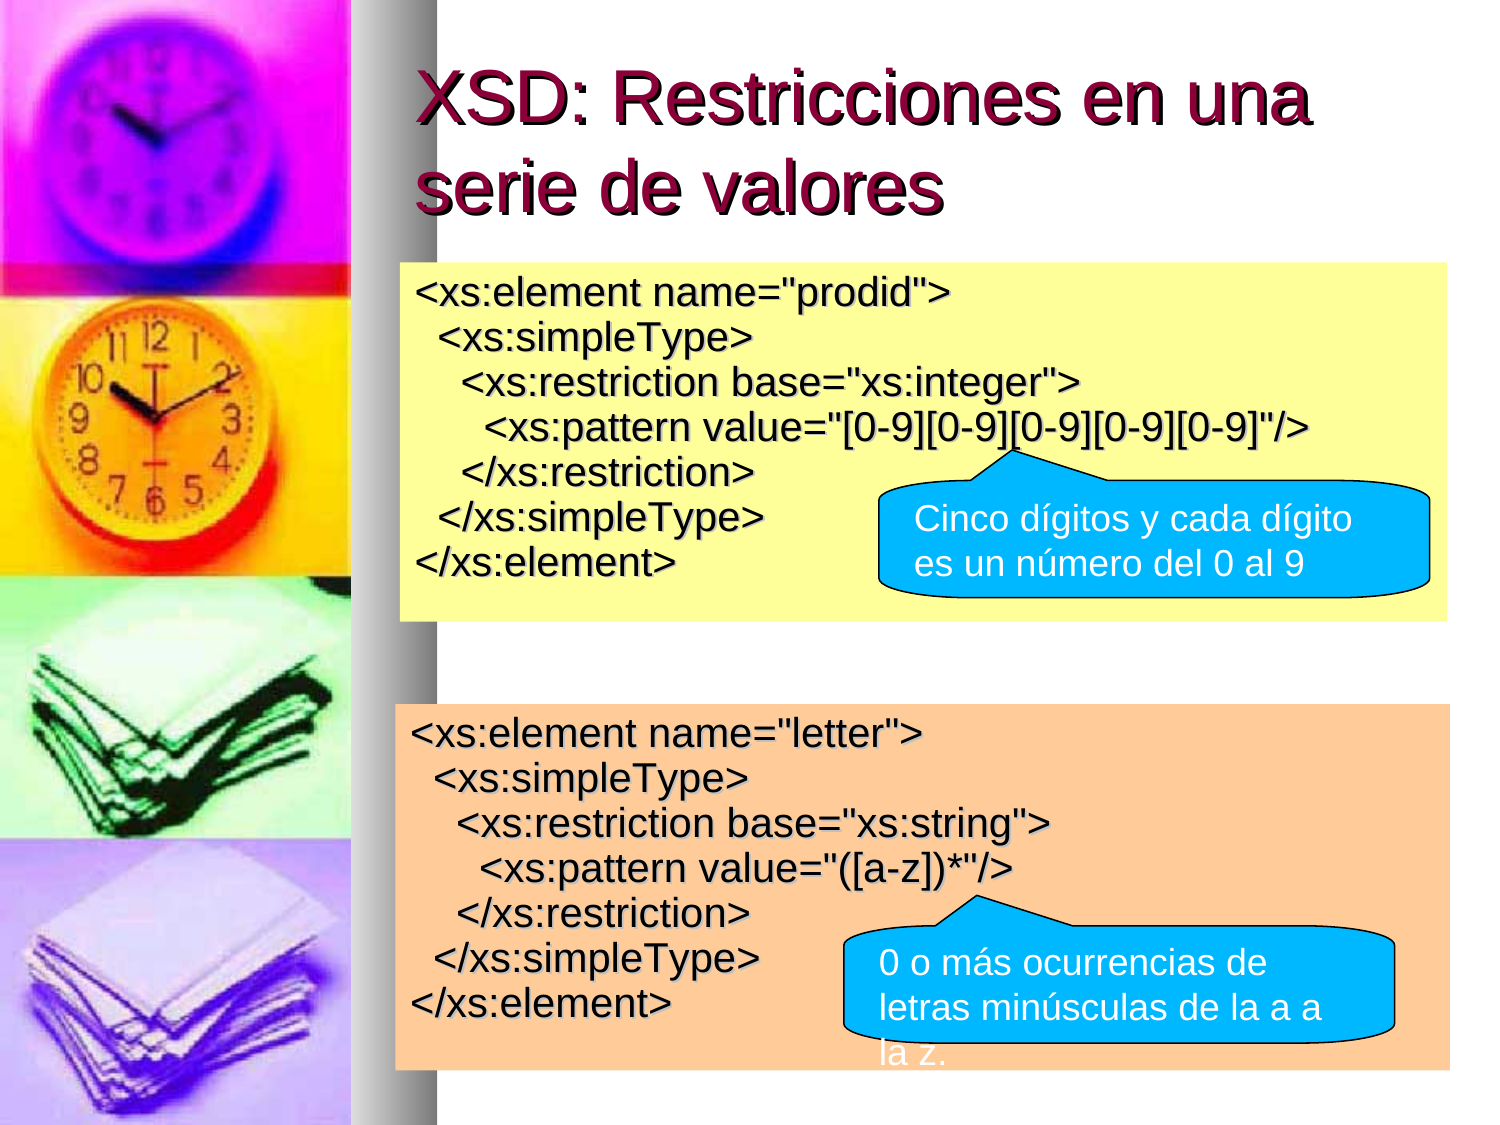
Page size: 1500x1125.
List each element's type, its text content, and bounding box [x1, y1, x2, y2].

text_box 0 o más ocurrencias de letras minúsculas de la a a la z. [843, 895, 1395, 1044]
picture [0, 0, 351, 1125]
text_box Cinco dígitos y cada dígito es un número del 0 al 9 [878, 450, 1430, 598]
list <xs:element name="letter"> <xs:simpleType> <xs:restriction base="xs:string"> <xs:pattern value="([a-z])*"/> </xs:restriction> </xs:simpleType> </xs:element> [395, 704, 1450, 1071]
list <xs:element name="prodid"> <xs:simpleType> <xs:restriction base="xs:integer"> <xs:pattern value="[0-9][0-9][0-9][0-9][0-9]"/> </xs:restriction> </xs:simpleType> </xs:element> [399, 262, 1447, 622]
title XSD: Restricciones en una serie de valores [399, 37, 1450, 238]
